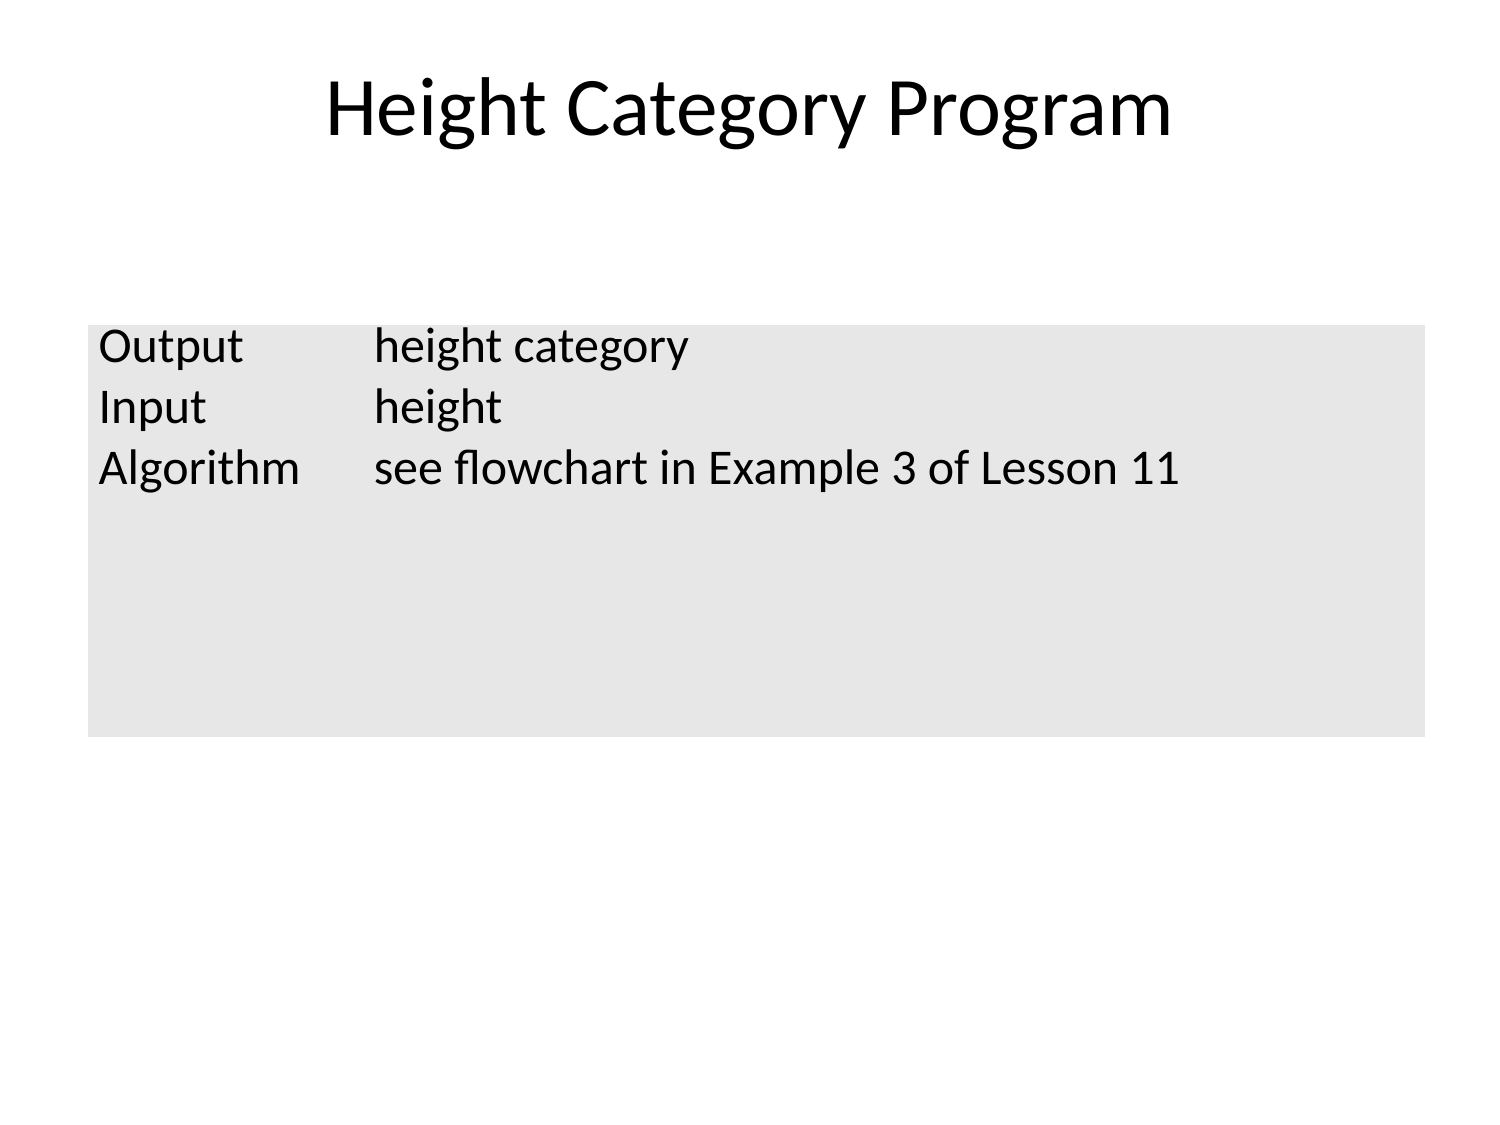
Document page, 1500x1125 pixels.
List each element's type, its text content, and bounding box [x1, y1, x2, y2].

table_cell Algorithm [88, 447, 362, 737]
table_header height category [362, 325, 1425, 386]
table_cell Input [88, 386, 362, 447]
table_cell height [362, 386, 1425, 447]
table_cell see flowchart in Example 3 of Lesson 11 [362, 447, 1425, 737]
title Height Category Program [75, 45, 1425, 233]
table_header Output [88, 325, 362, 386]
